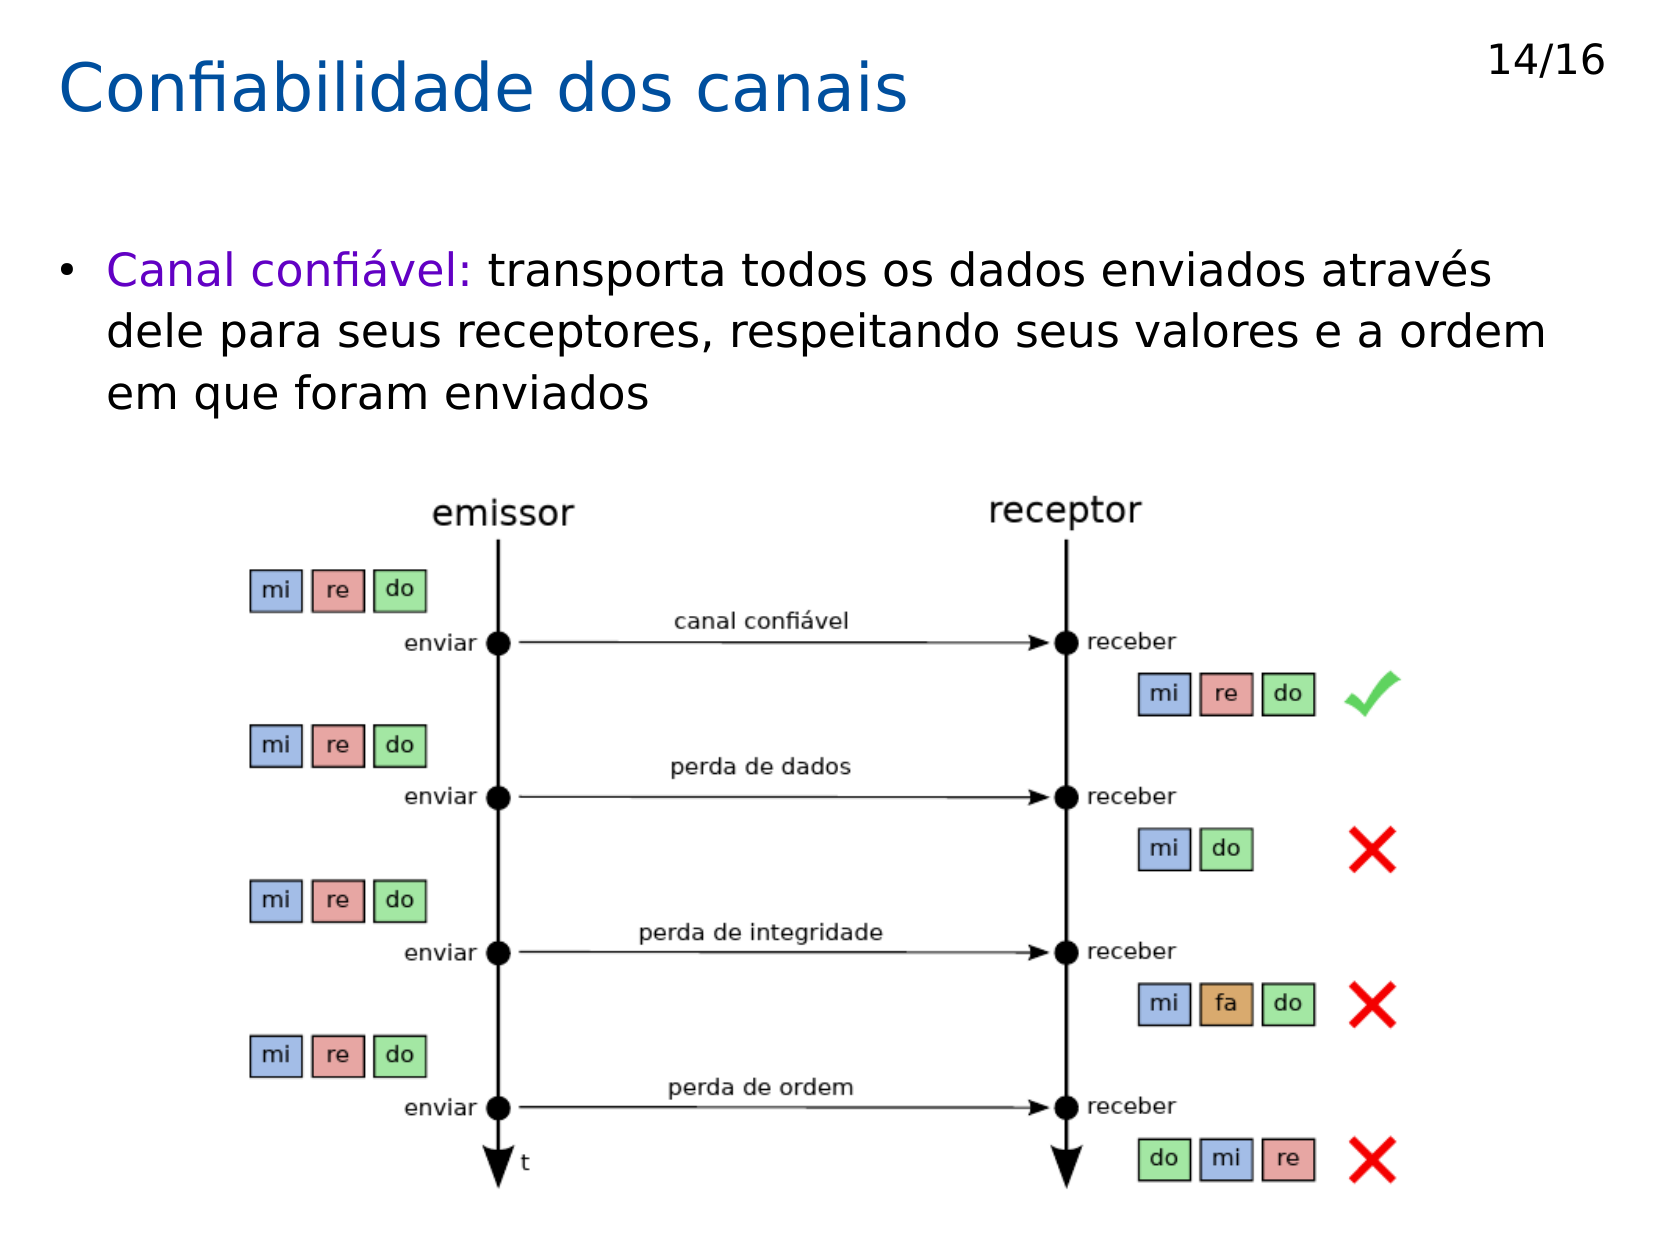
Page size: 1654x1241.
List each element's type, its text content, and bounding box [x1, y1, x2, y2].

title Confiabilidade dos canais [59, 29, 1459, 148]
list Canal confiável: transporta todos os dados enviados através dele para seus receptores, respeitando seus valores e a ordem em que foram enviados [59, 236, 1595, 1211]
picture [242, 493, 1409, 1211]
